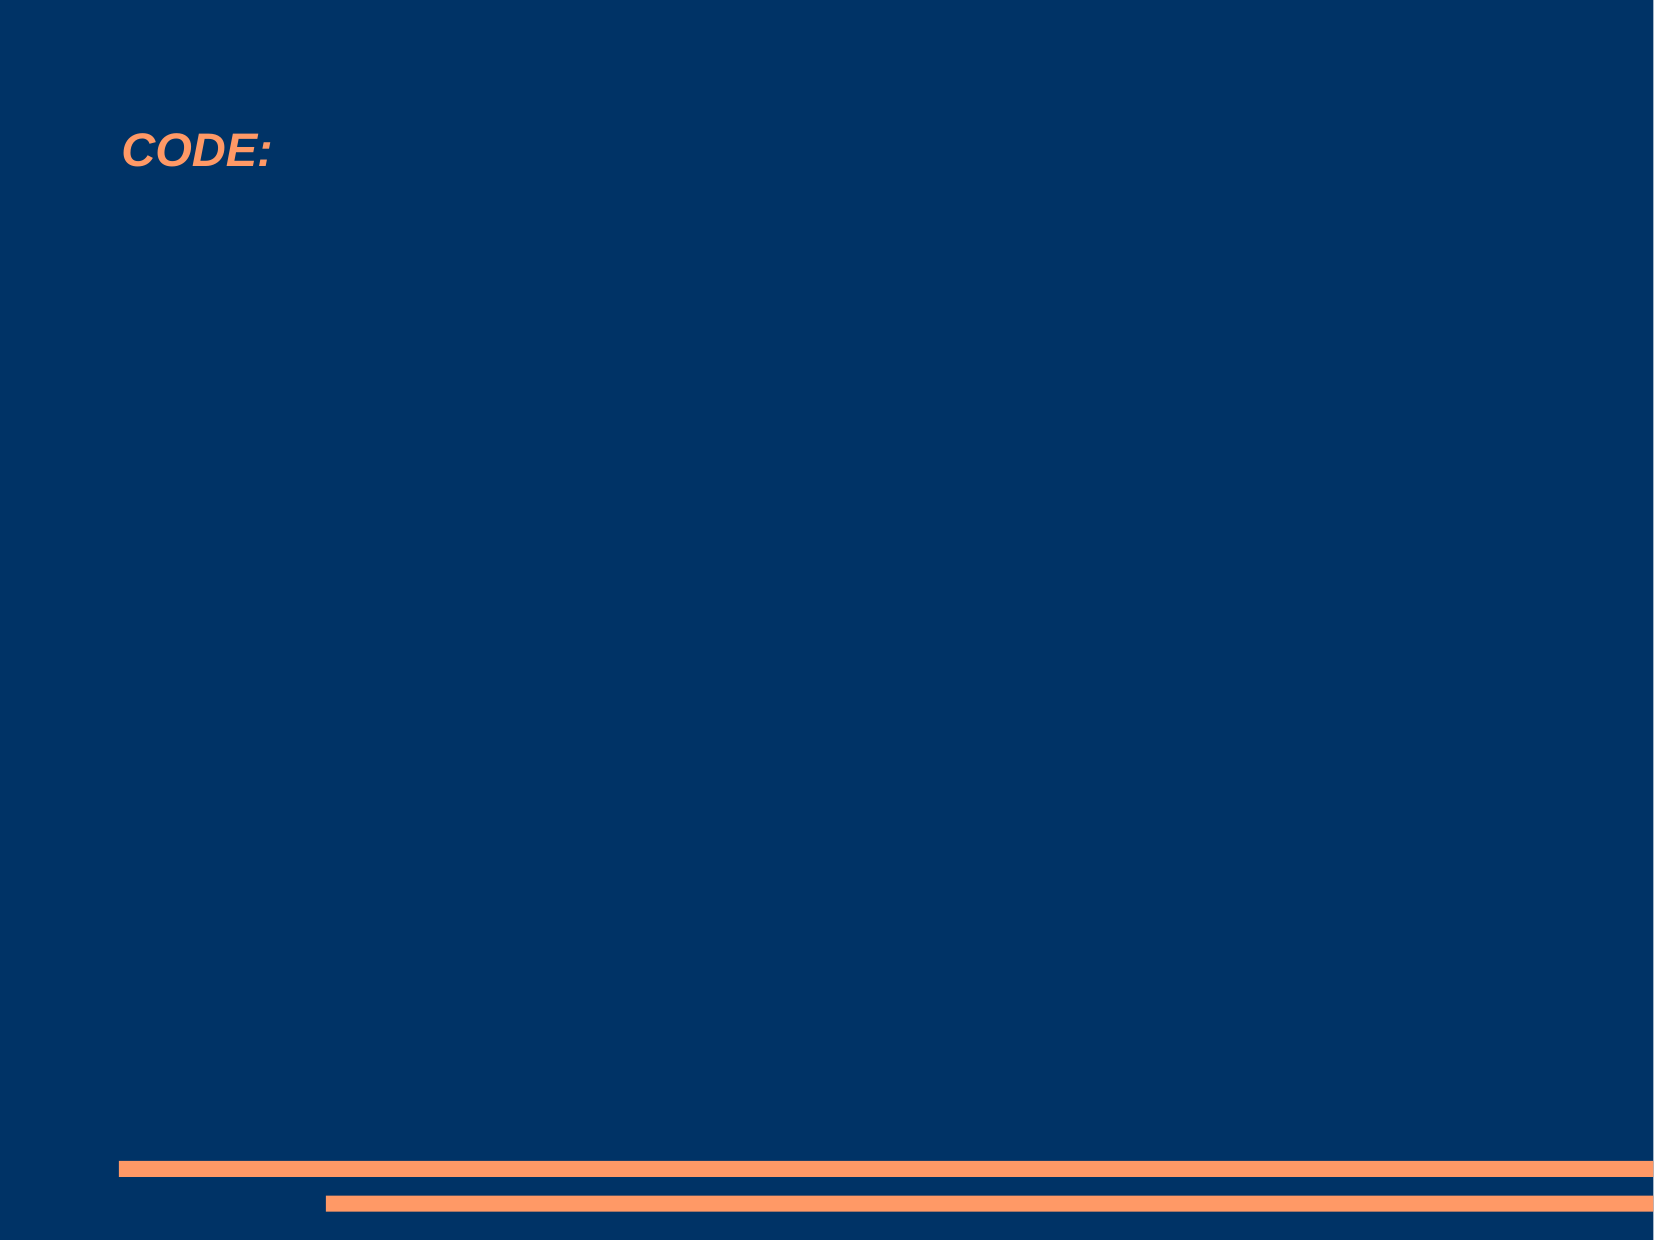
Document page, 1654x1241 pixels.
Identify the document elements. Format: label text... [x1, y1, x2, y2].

title CODE: [121, 46, 1534, 254]
